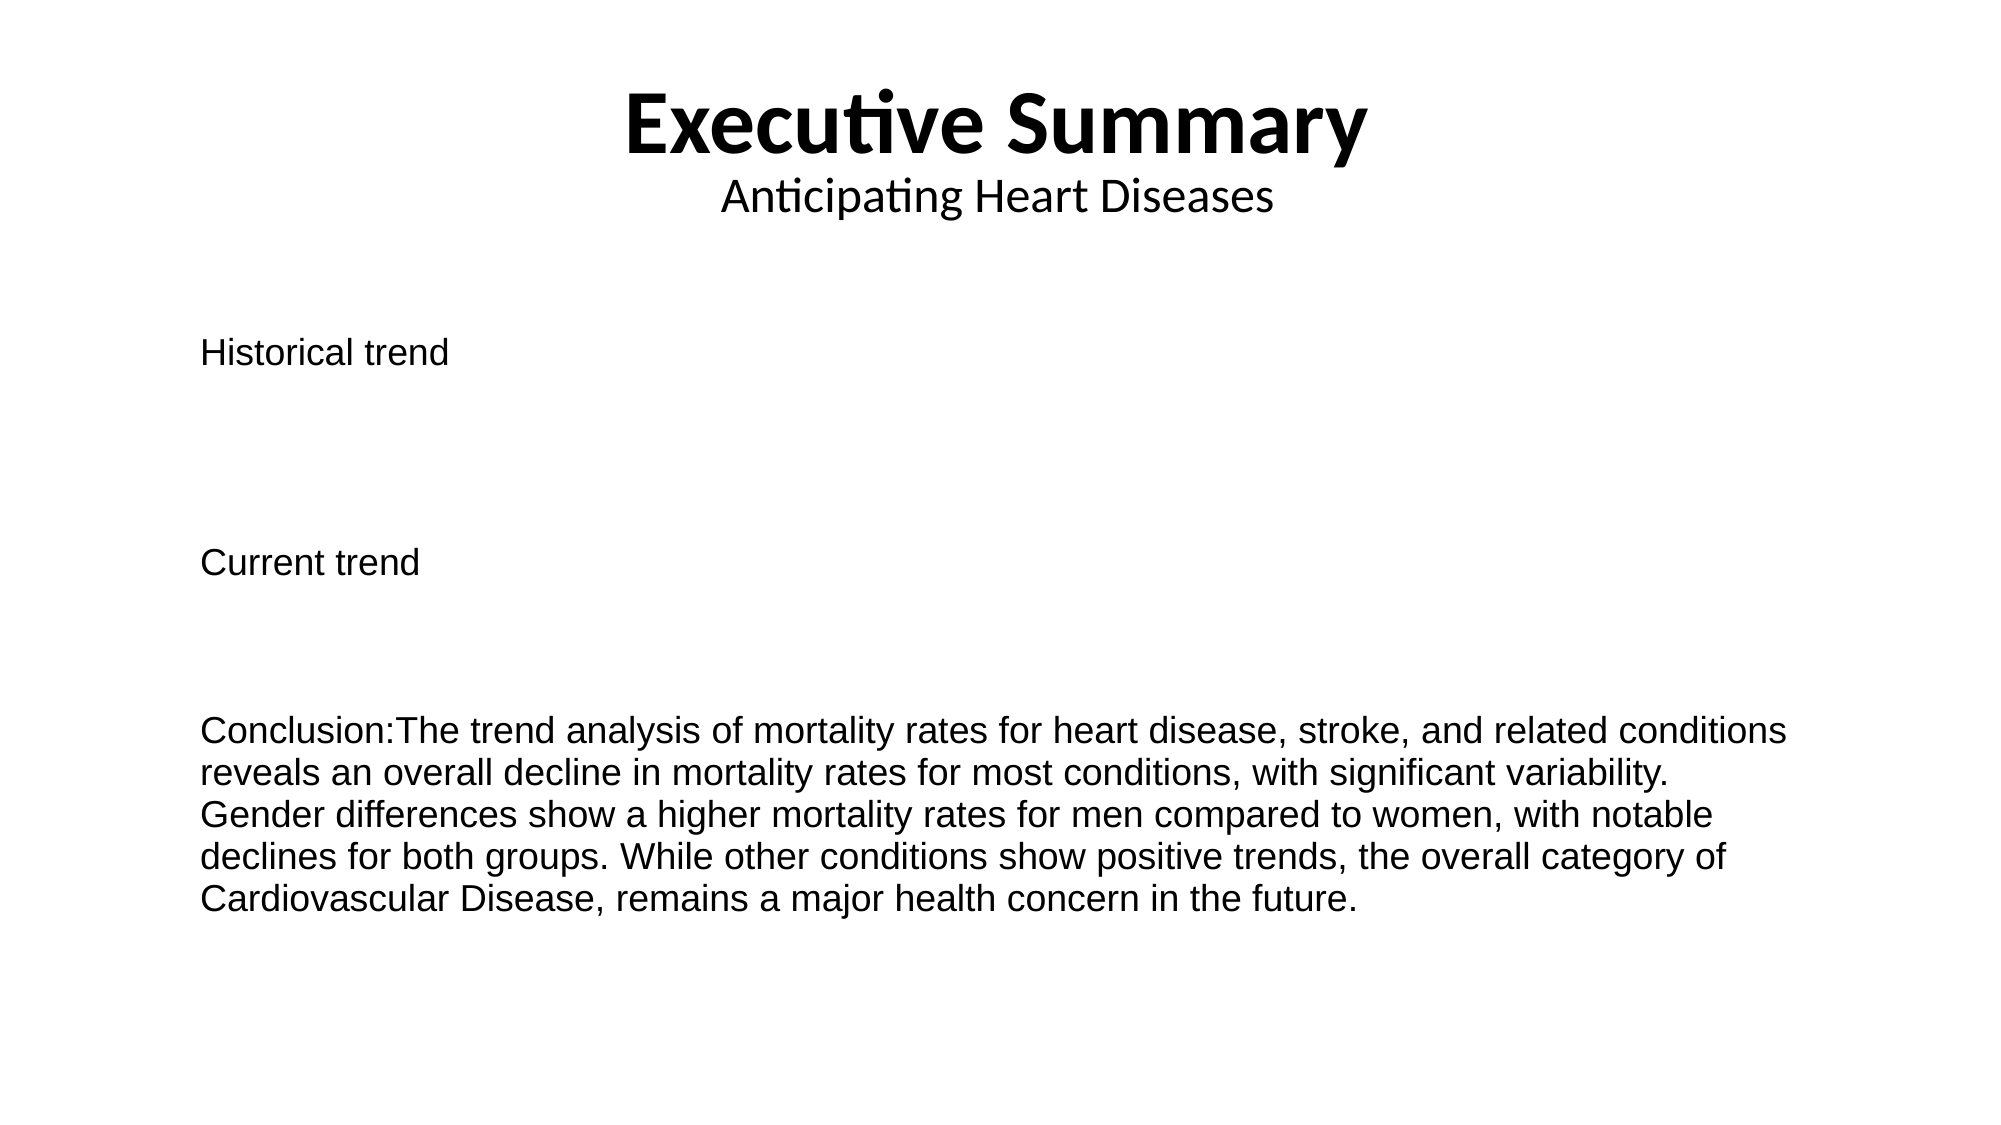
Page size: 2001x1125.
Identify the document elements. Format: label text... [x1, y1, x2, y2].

title Executive Summary [135, 15, 1860, 233]
text_box Historical trend Current trend Conclusion:The trend analysis of mortality rates for heart disease, stroke, and related conditions reveals an overall decline in mortality rates for most conditions, with significant variability. Gender differences show a higher mortality rates for men compared to women, with notable declines for both groups. While other conditions show positive trends, the overall category of Cardiovascular Disease, remains a major health concern in the future. [150, 239, 1846, 1125]
text_box Anticipating Heart Diseases [706, 167, 1291, 233]
